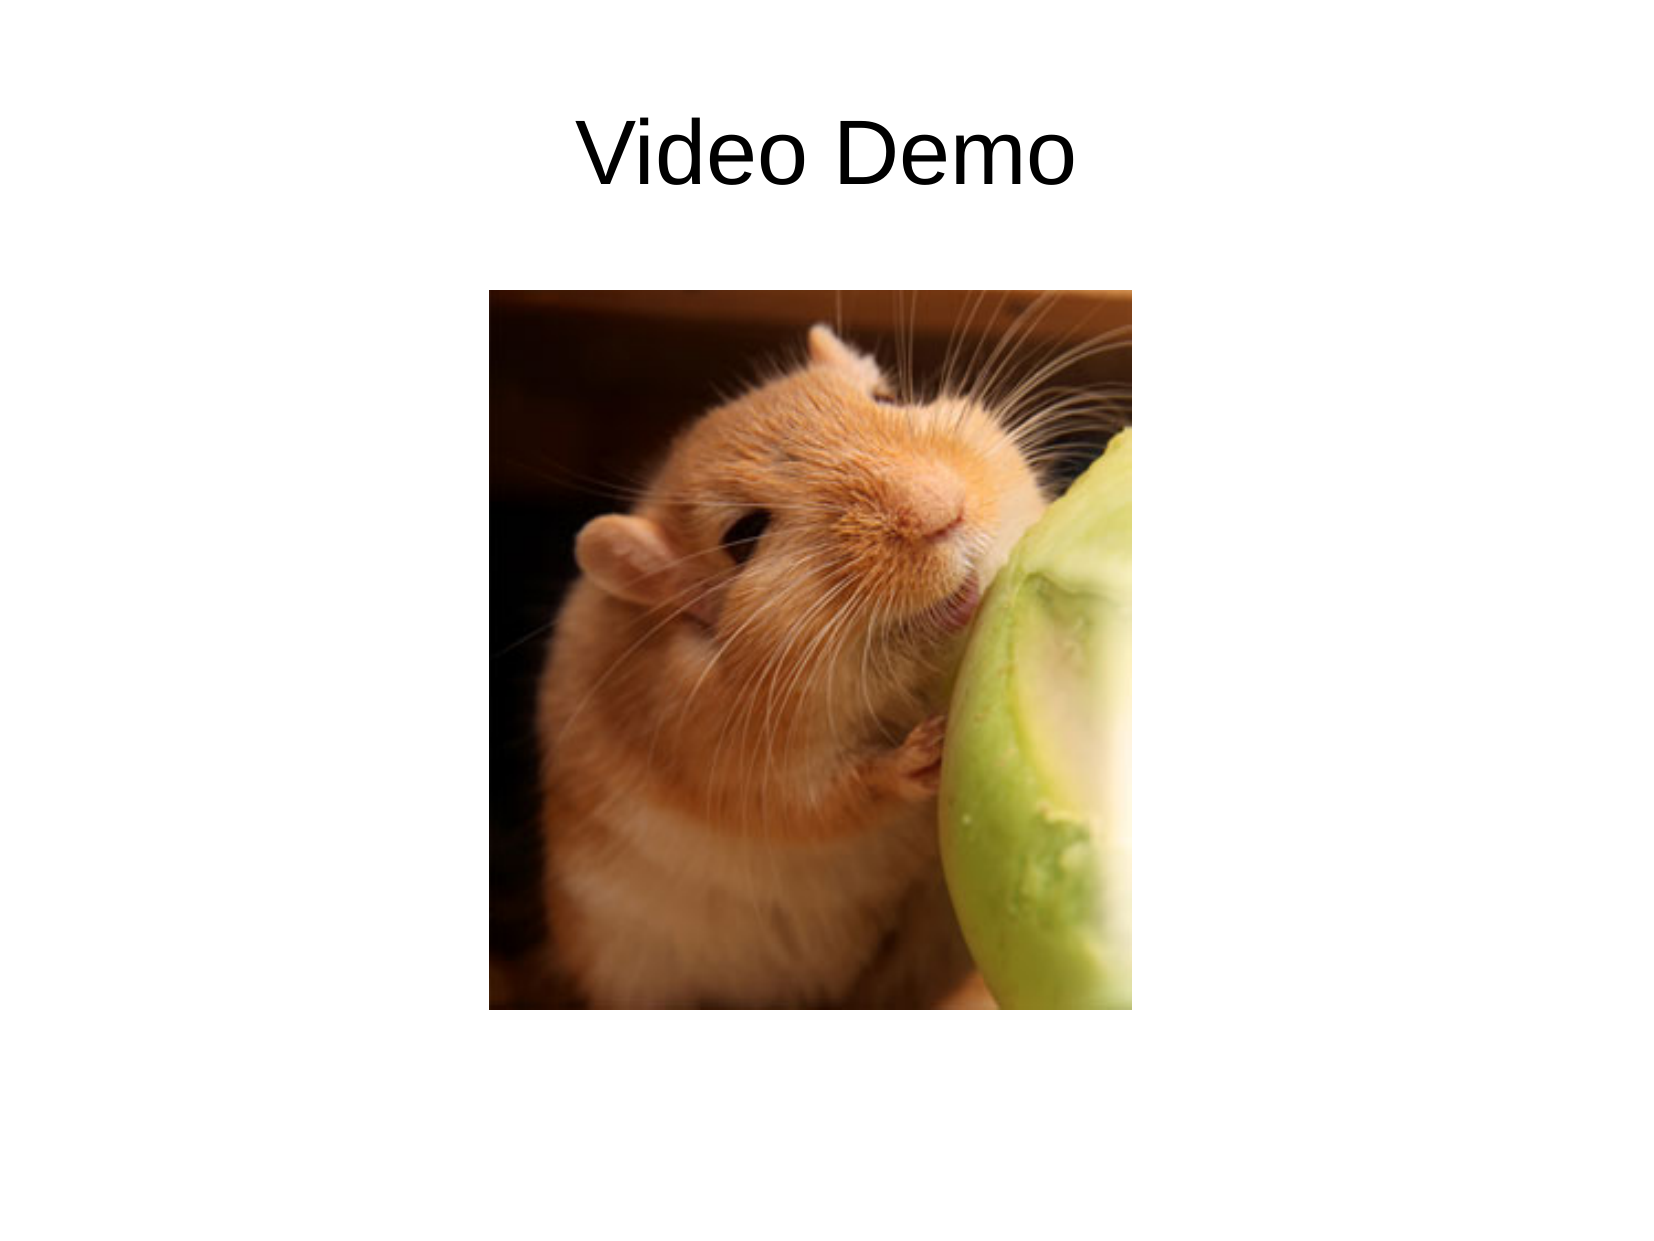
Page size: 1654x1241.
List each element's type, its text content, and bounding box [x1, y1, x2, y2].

title Video Demo [82, 49, 1571, 257]
picture [489, 290, 1132, 1010]
